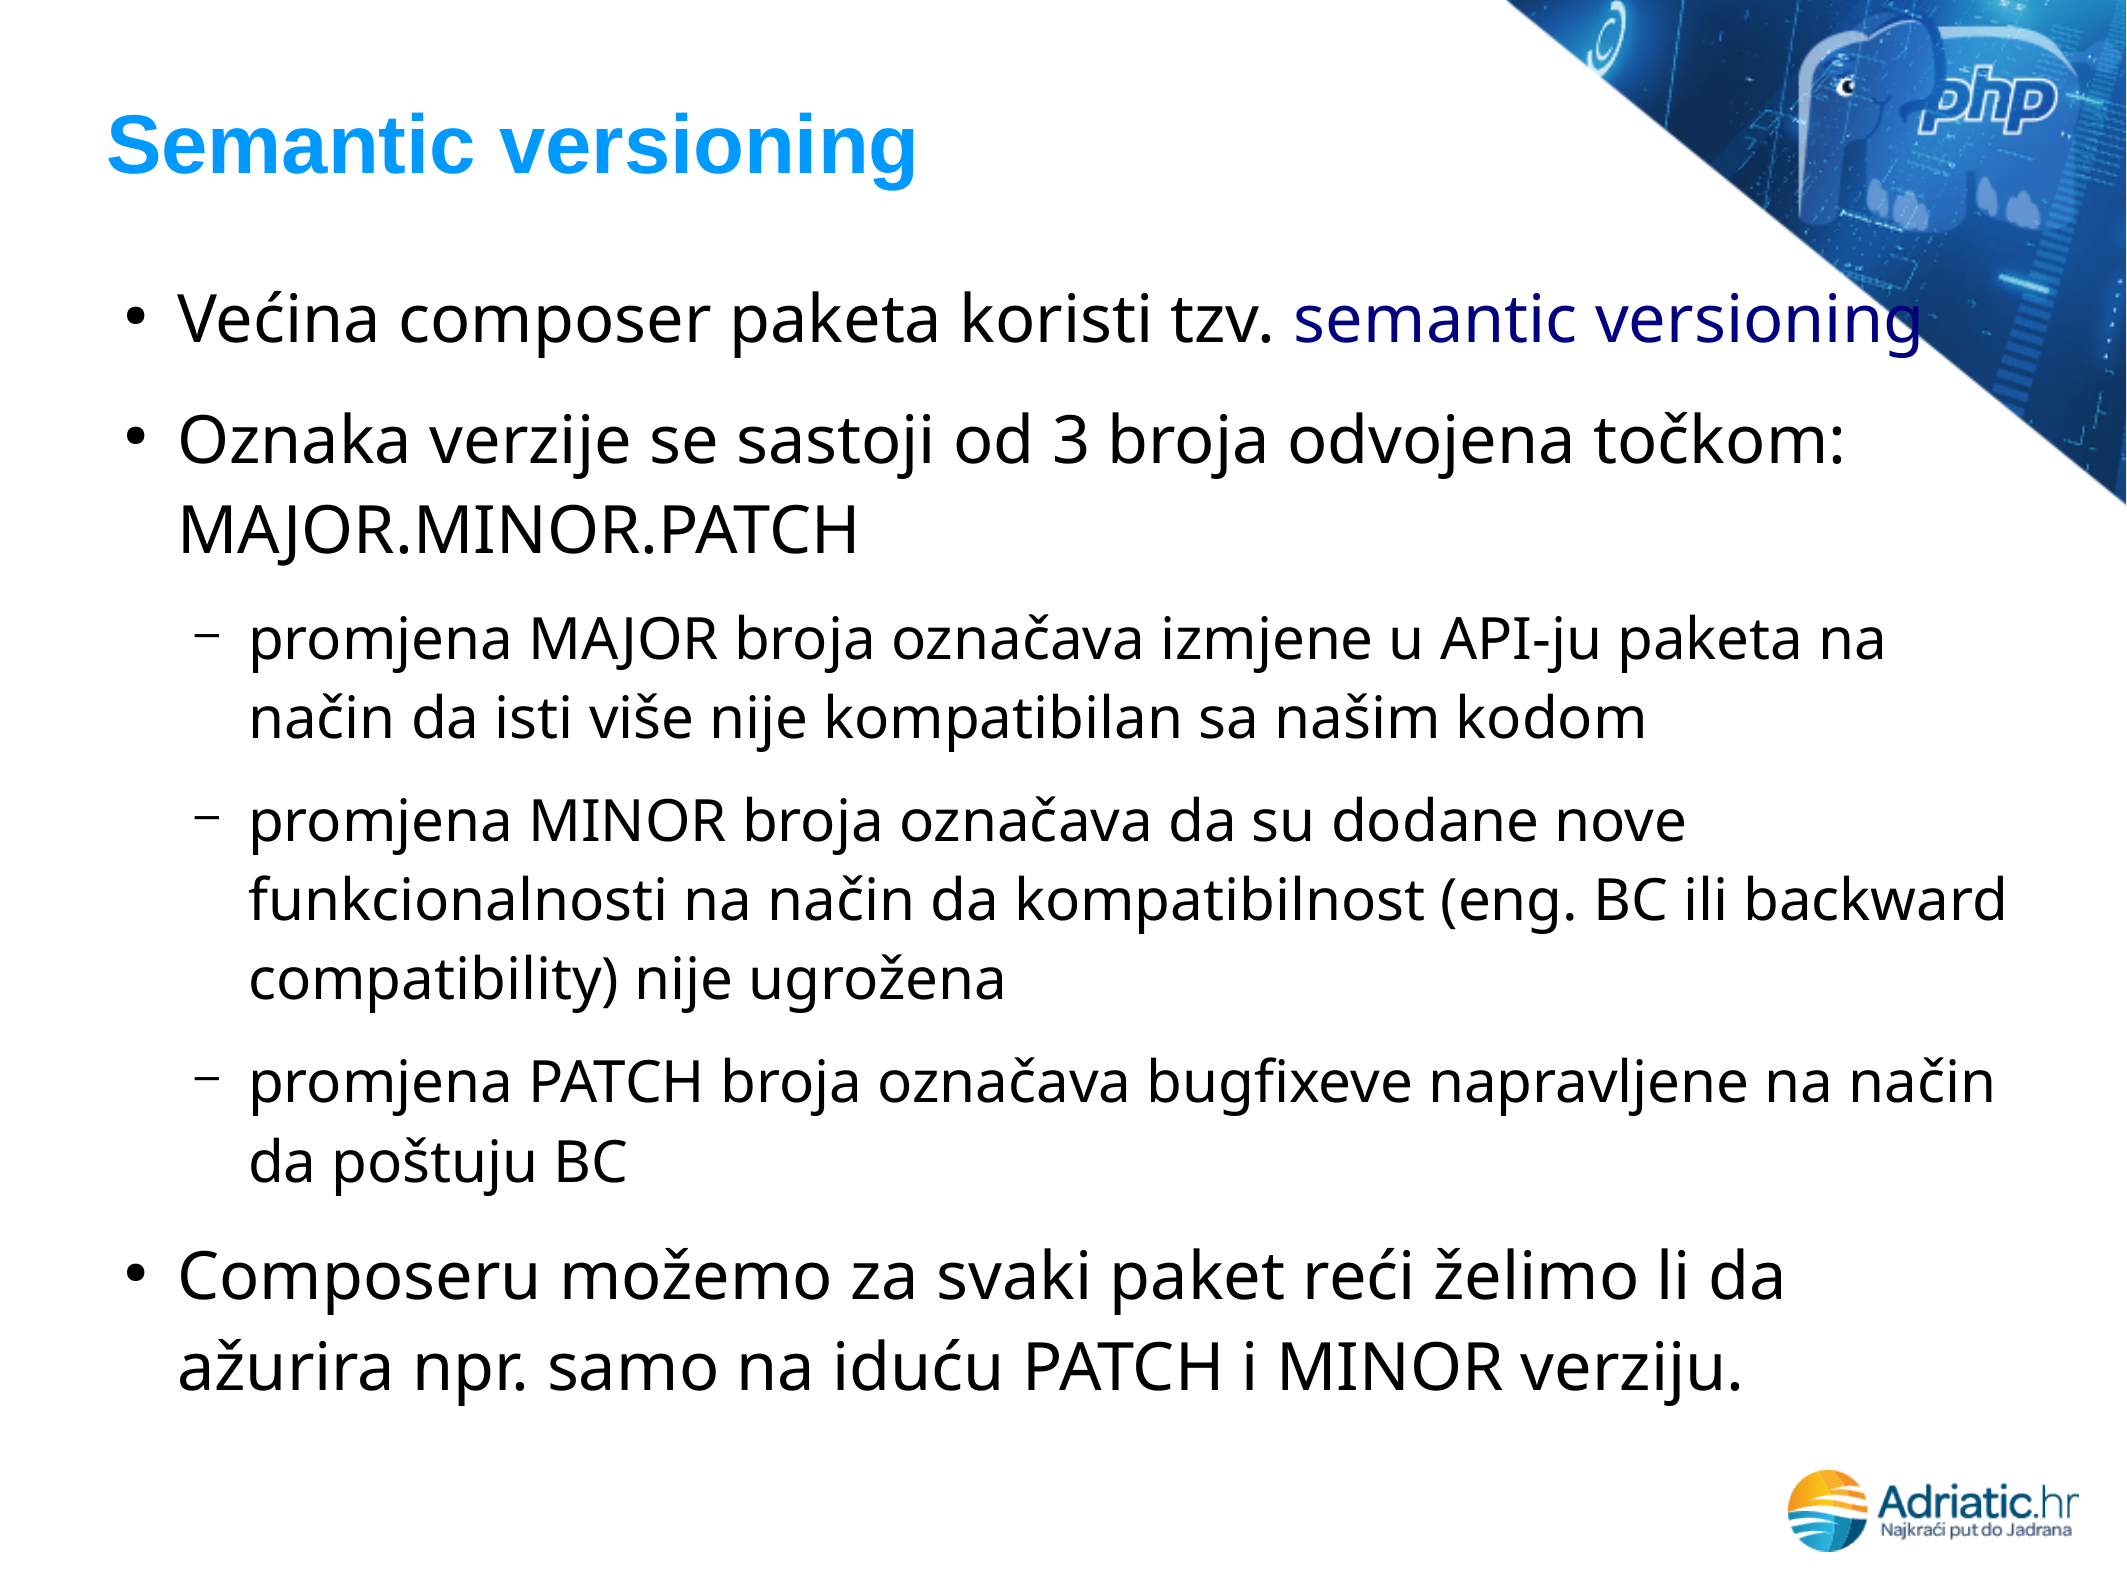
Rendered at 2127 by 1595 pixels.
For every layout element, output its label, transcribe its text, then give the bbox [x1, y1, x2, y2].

picture [1788, 1470, 2079, 1552]
list Većina composer paketa koristi tzv. semantic versioning Oznaka verzije se sastoji od 3 broja odvojena točkom: MAJOR.MINOR.PATCH promjena MAJOR broja označava izmjene u API-ju paketa na način da isti više nije kompatibilan sa našim kodom promjena MINOR broja označava da su dodane nove funkcionalnosti na način da kompatibilnost (eng. BC ili backward compatibility) nije ugrožena promjena PATCH broja označava bugfixeve napravljene na način da poštuju BC Composeru možemo za svaki paket reći želimo li da ažurira npr. samo na iduću PATCH i MINOR verziju. [106, 271, 2020, 1453]
title Semantic versioning [106, 70, 1630, 219]
picture [1505, 0, 2127, 625]
